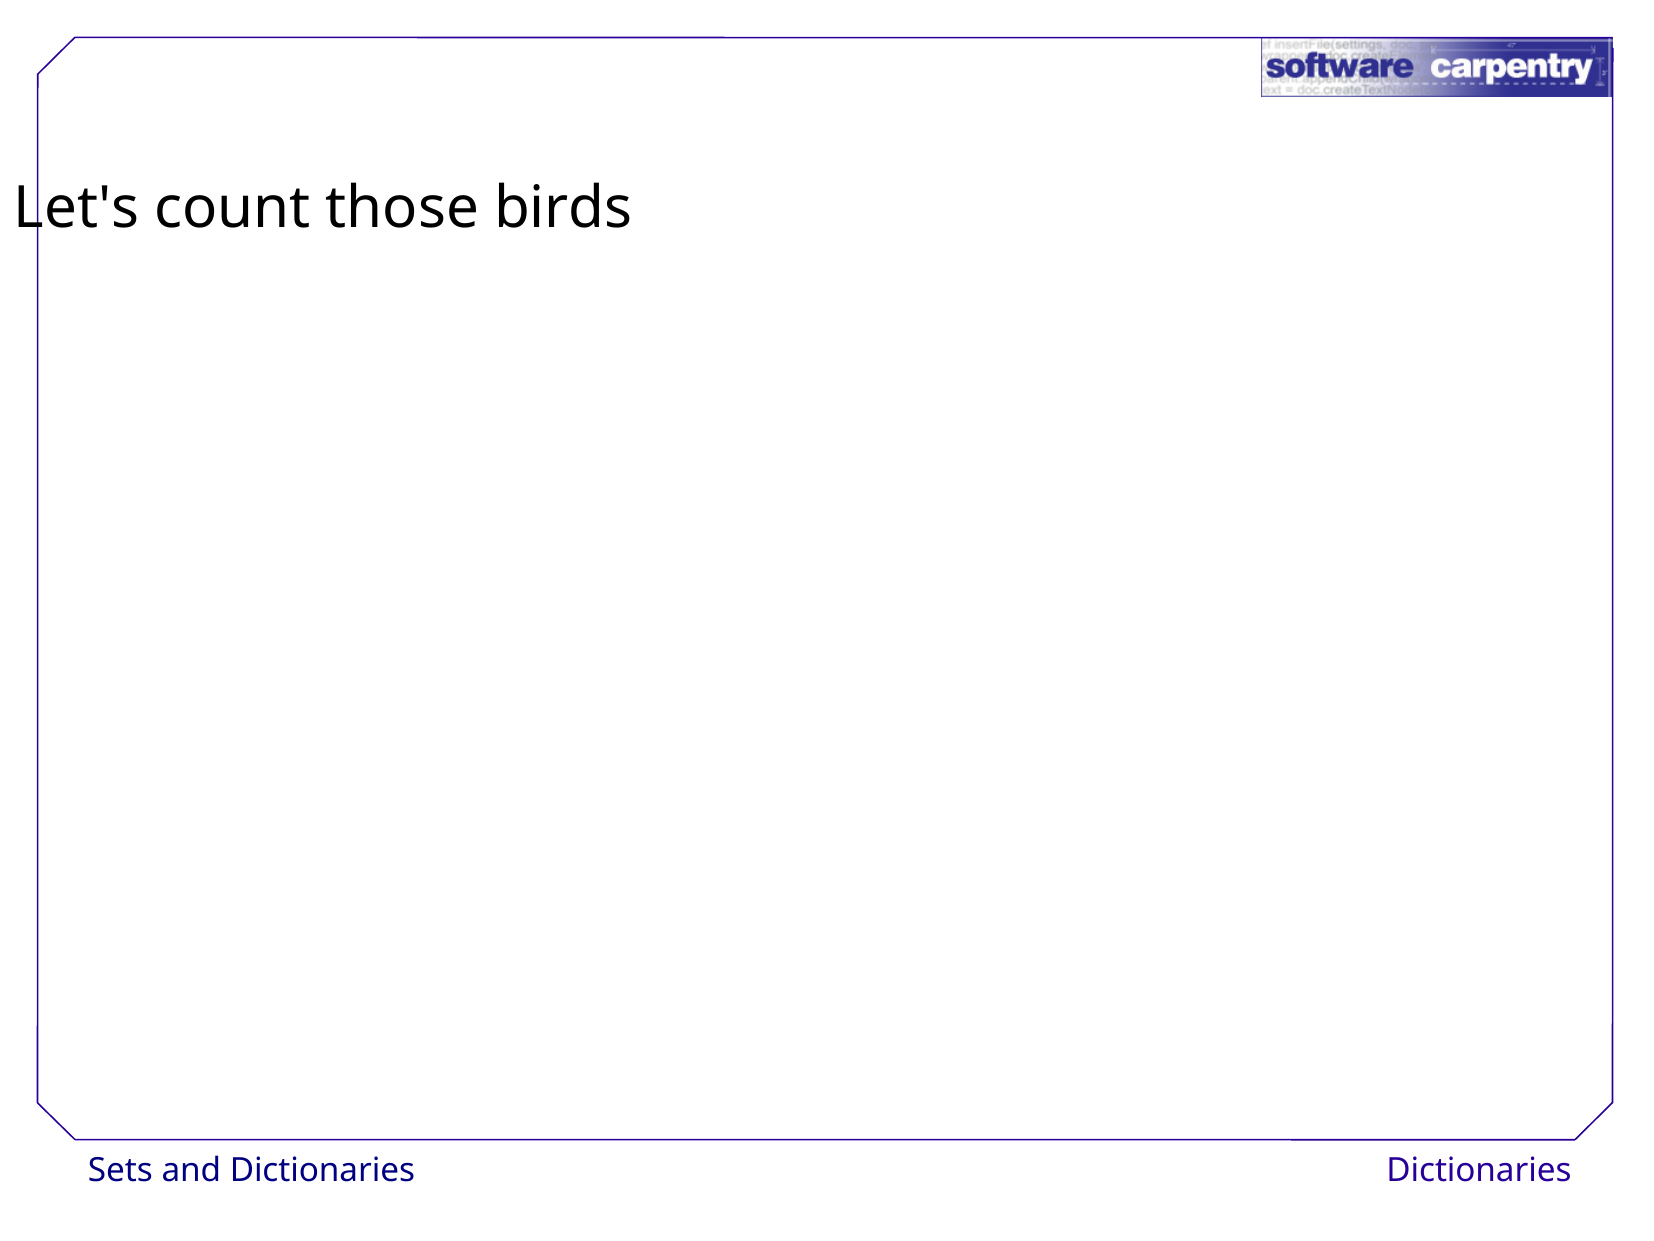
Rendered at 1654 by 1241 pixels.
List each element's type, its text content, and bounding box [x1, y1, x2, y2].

picture [1261, 39, 1613, 97]
text_box Let's count those birds [0, 126, 798, 248]
